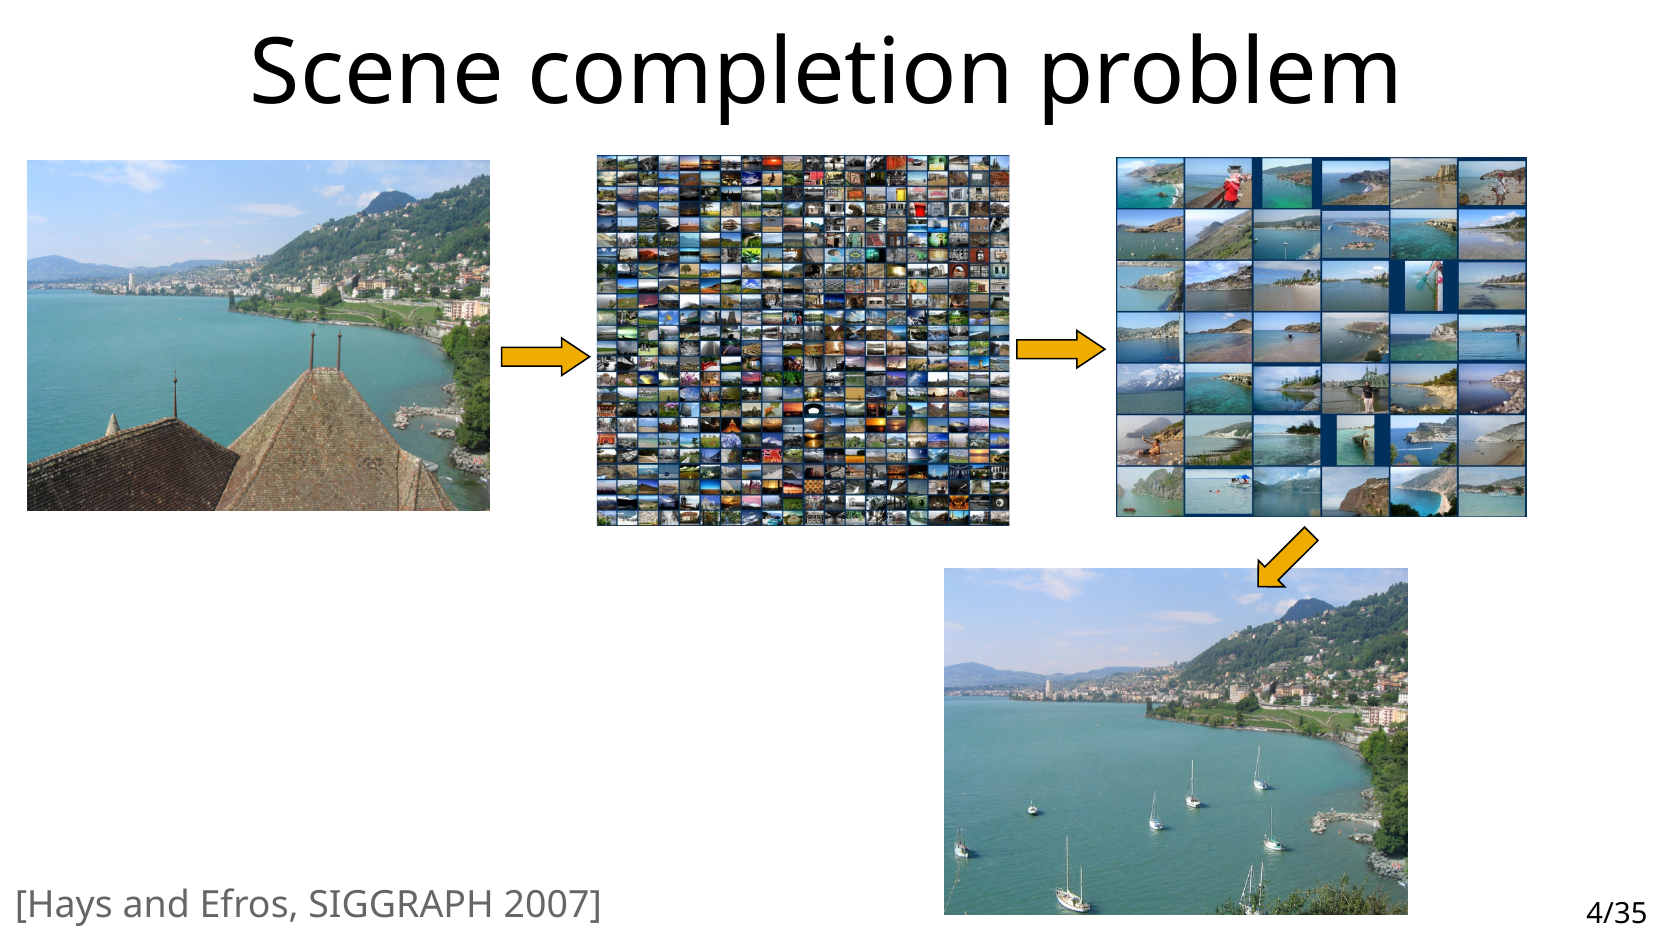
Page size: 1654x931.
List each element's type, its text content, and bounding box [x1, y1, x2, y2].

picture [944, 568, 1408, 916]
picture [1116, 157, 1527, 517]
picture [27, 160, 490, 511]
text_box [501, 338, 590, 376]
text_box [Hays and Efros, SIGGRAPH 2007] [0, 870, 1591, 931]
text_box [1258, 527, 1318, 587]
text_box [1016, 330, 1105, 368]
picture [596, 155, 1010, 526]
title Scene completion problem [82, 1, 1571, 136]
